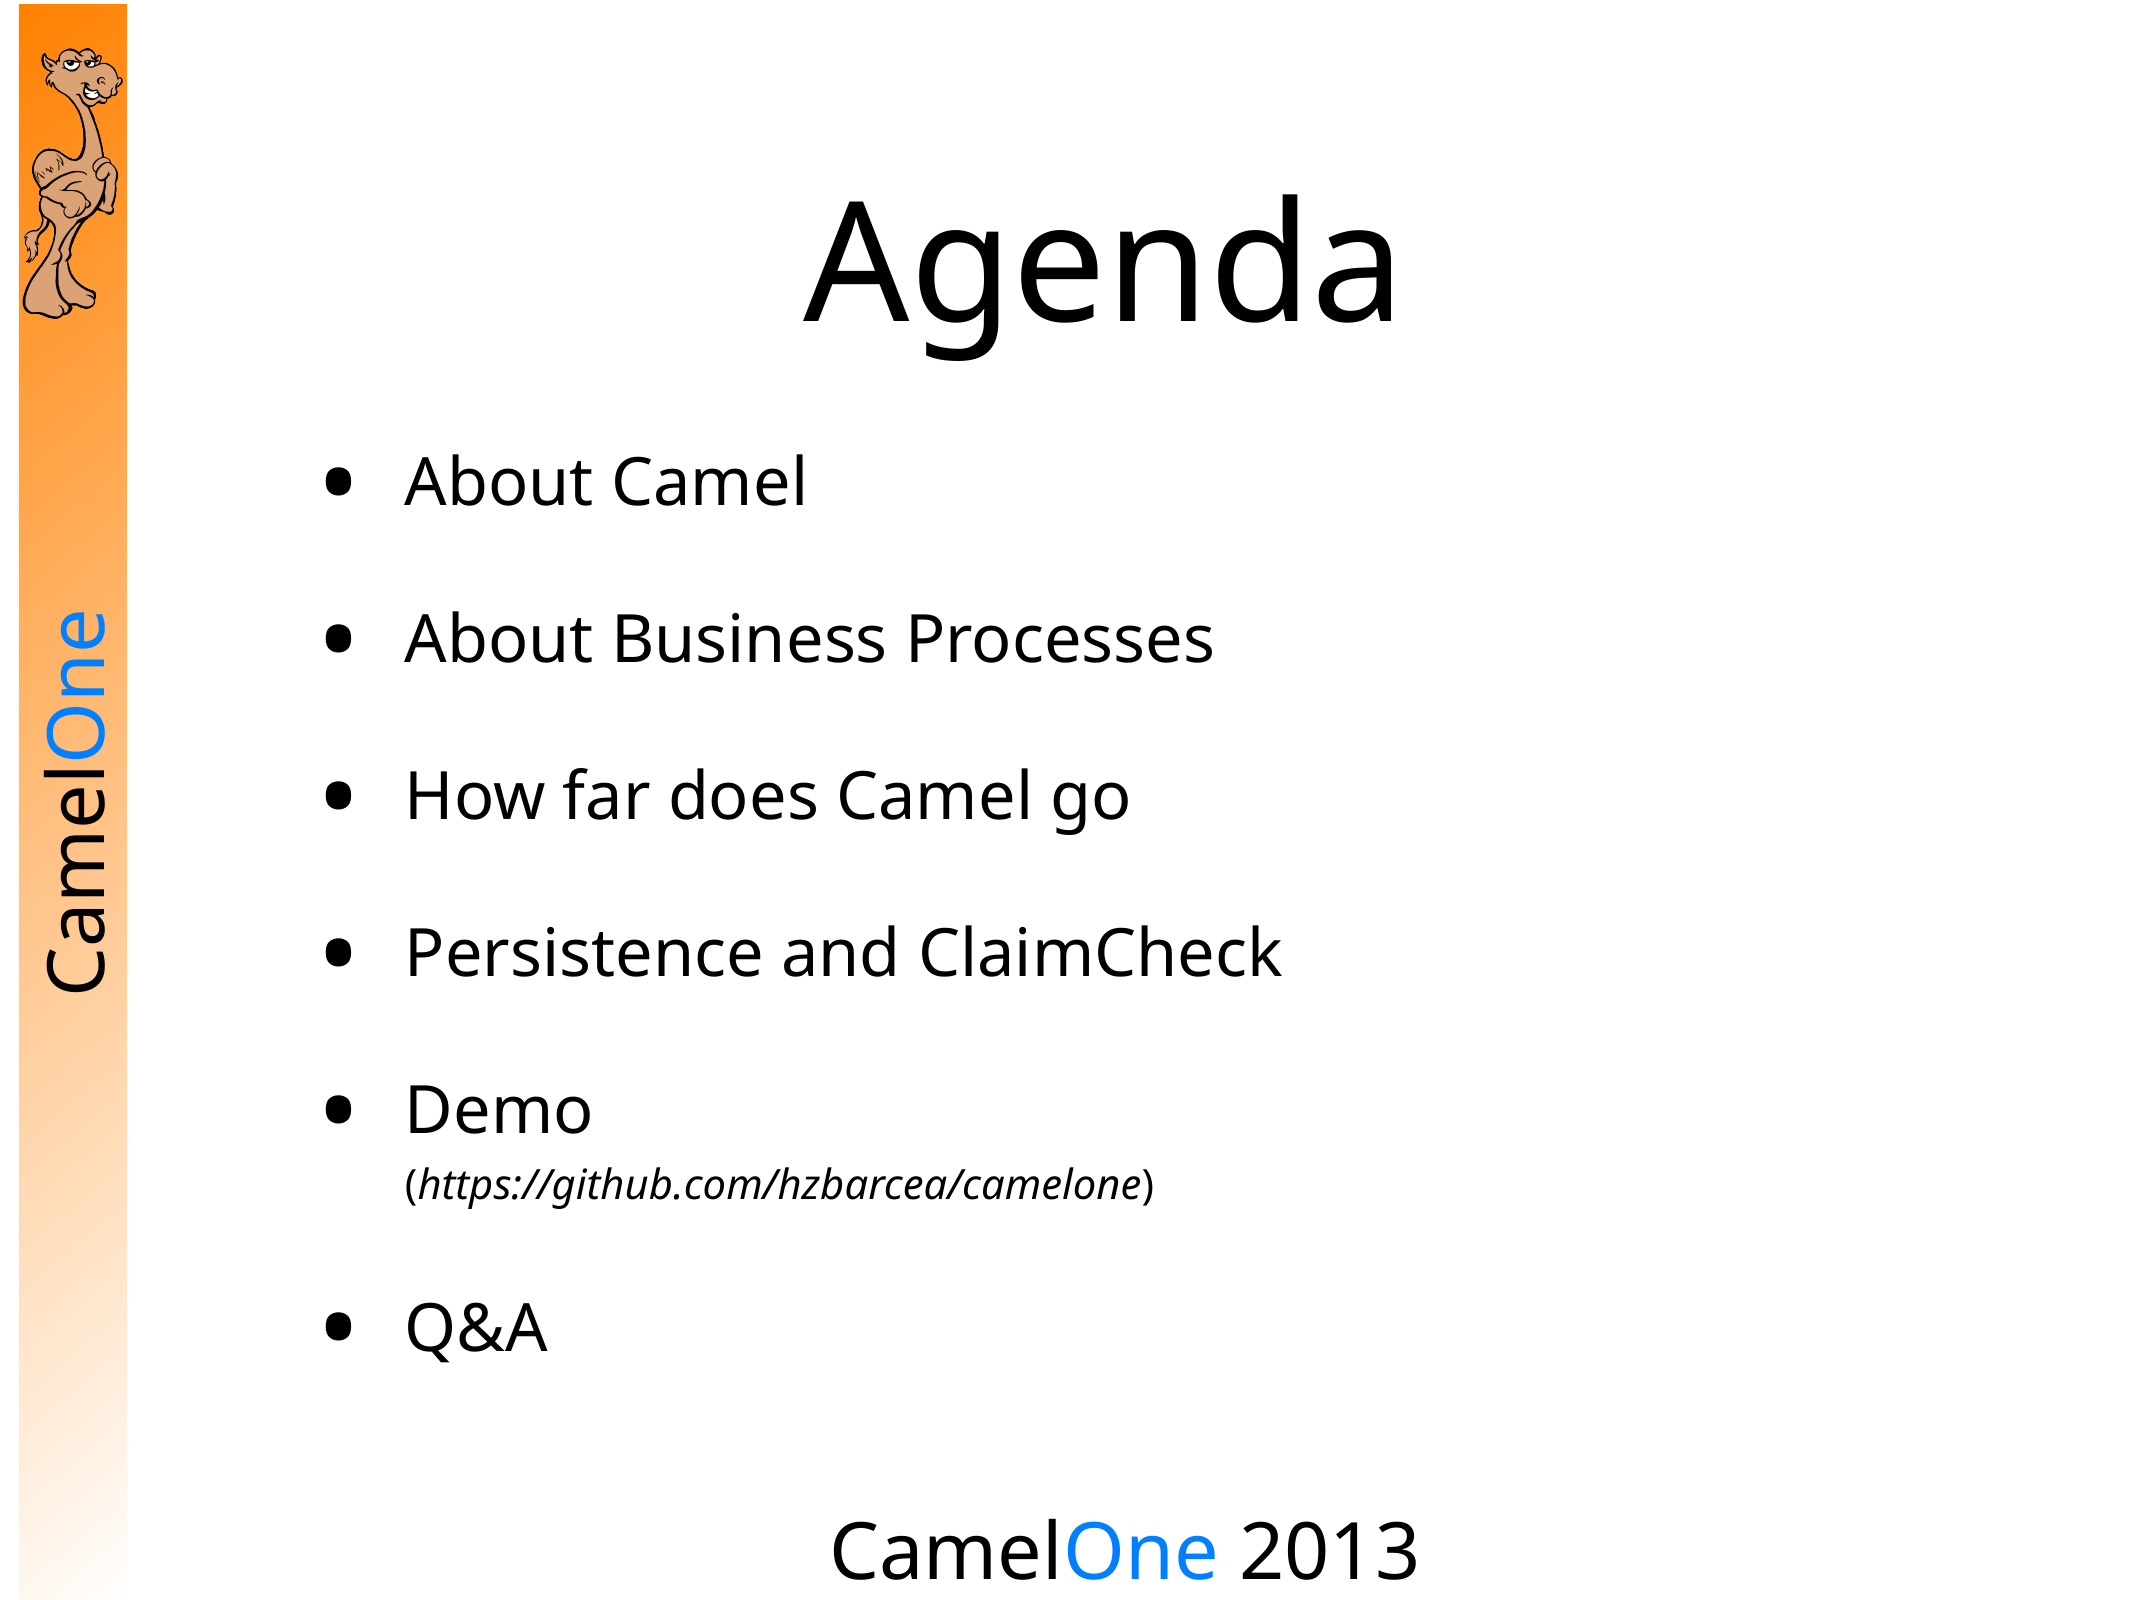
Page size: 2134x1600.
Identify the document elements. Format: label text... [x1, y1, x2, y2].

picture [22, 48, 123, 319]
list About Camel About Business Processes How far does Camel go Persistence and ClaimCheck Demo (https://github.com/hzbarcea/camelone) Q&A [281, 374, 1926, 1430]
title Q&A [18, 339, 128, 433]
title Agenda [228, 146, 1981, 364]
